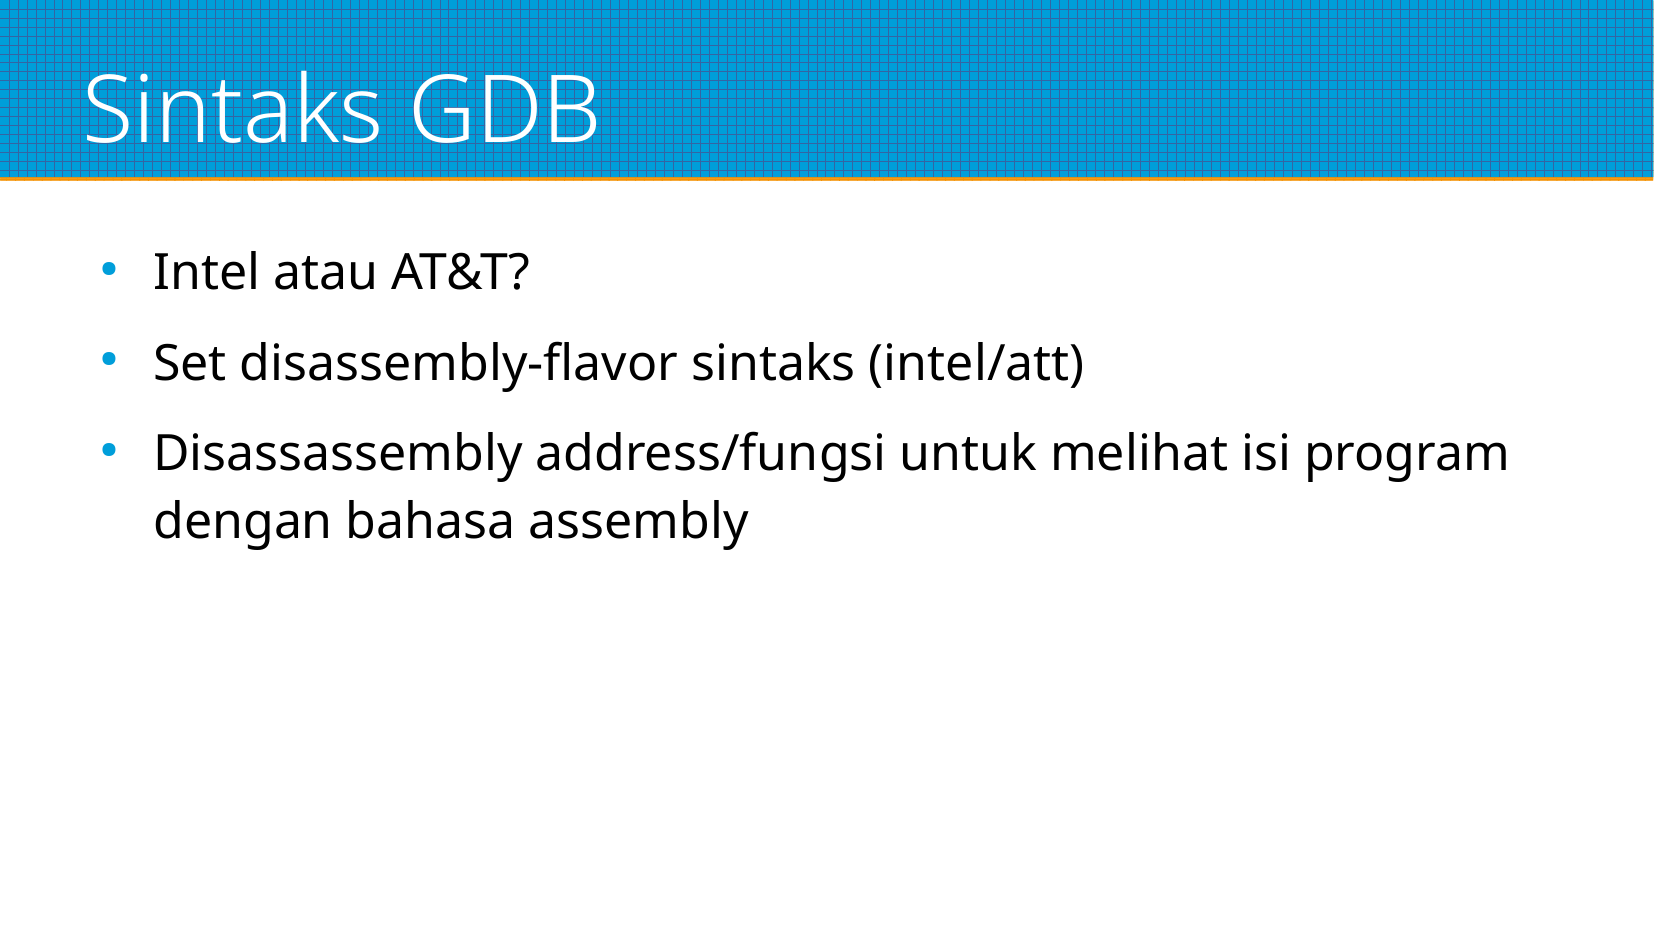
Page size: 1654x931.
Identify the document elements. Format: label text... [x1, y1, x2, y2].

title Sintaks GDB [82, 14, 1571, 171]
list Intel atau AT&T? Set disassembly-flavor sintaks (intel/att) Disassassembly address/fungsi untuk melihat isi program dengan bahasa assembly [82, 236, 1563, 811]
